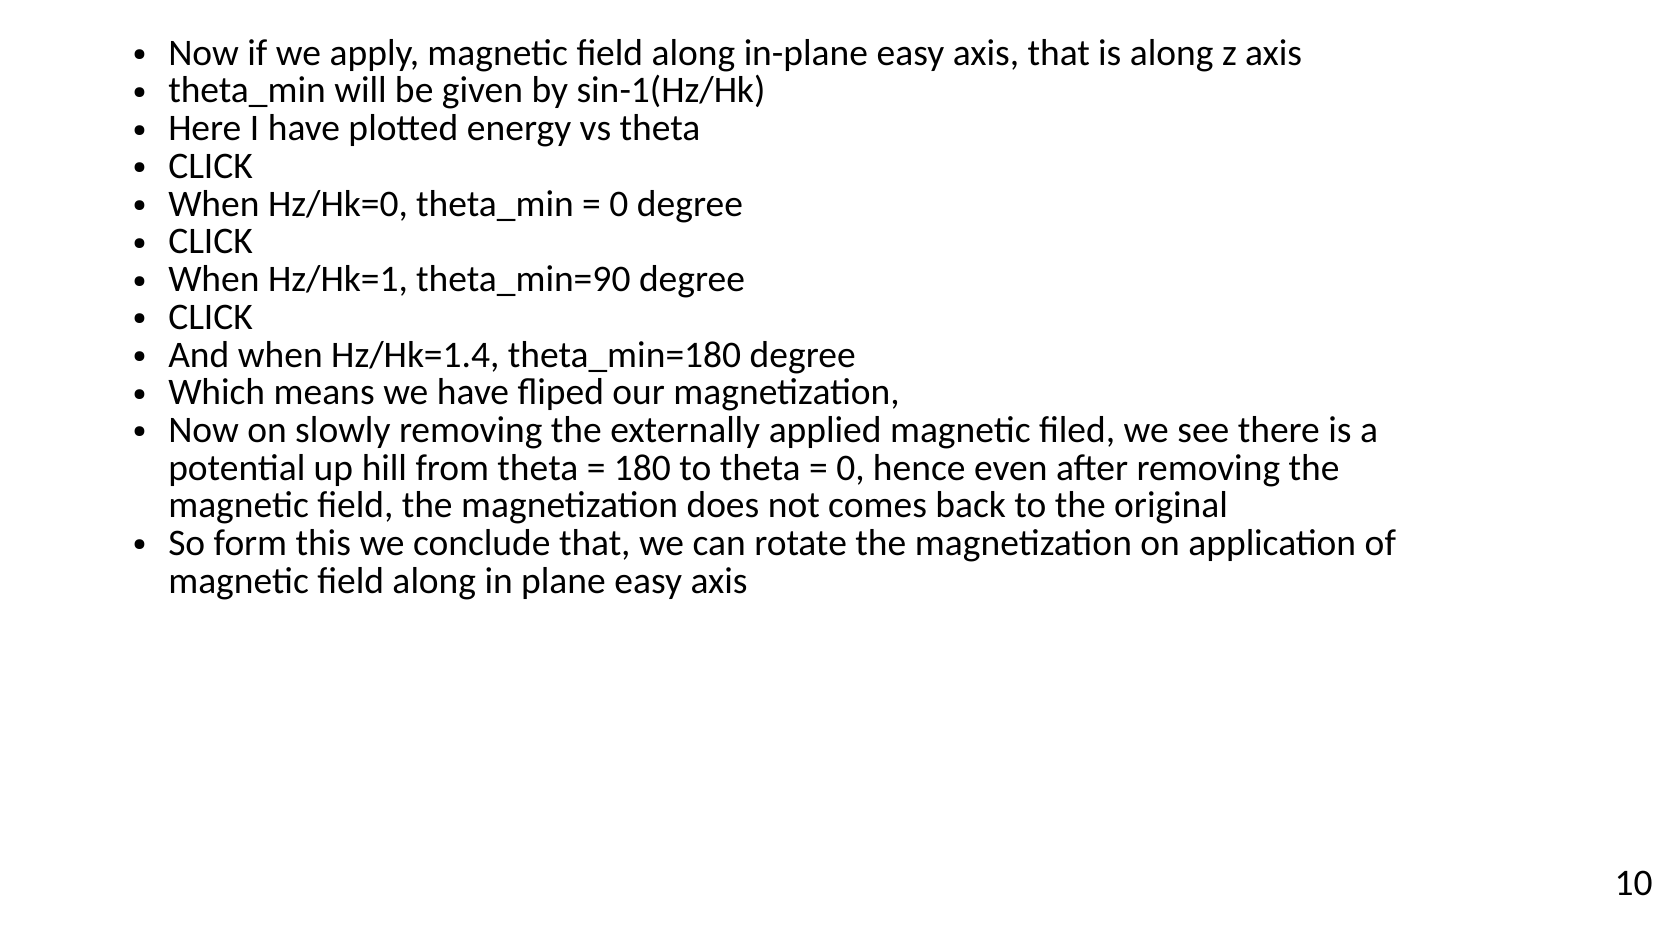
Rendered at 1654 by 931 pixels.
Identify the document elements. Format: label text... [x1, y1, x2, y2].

text_box Now if we apply, magnetic field along in-plane easy axis, that is along z axis theta_min will be given by sin-1(Hz/Hk) Here I have plotted energy vs theta CLICK When Hz/Hk=0, theta_min = 0 degree CLICK When Hz/Hk=1, theta_min=90 degree CLICK And when Hz/Hk=1.4, theta_min=180 degree Which means we have fliped our magnetization, Now on slowly removing the externally applied magnetic filed, we see there is a potential up hill from theta = 180 to theta = 0, hence even after removing the magnetic field, the magnetization does not comes back to the original So form this we conclude that, we can rotate the magnetization on application of magnetic field along in plane easy axis [118, 29, 1447, 611]
text_box <number> [1479, 860, 1654, 931]
